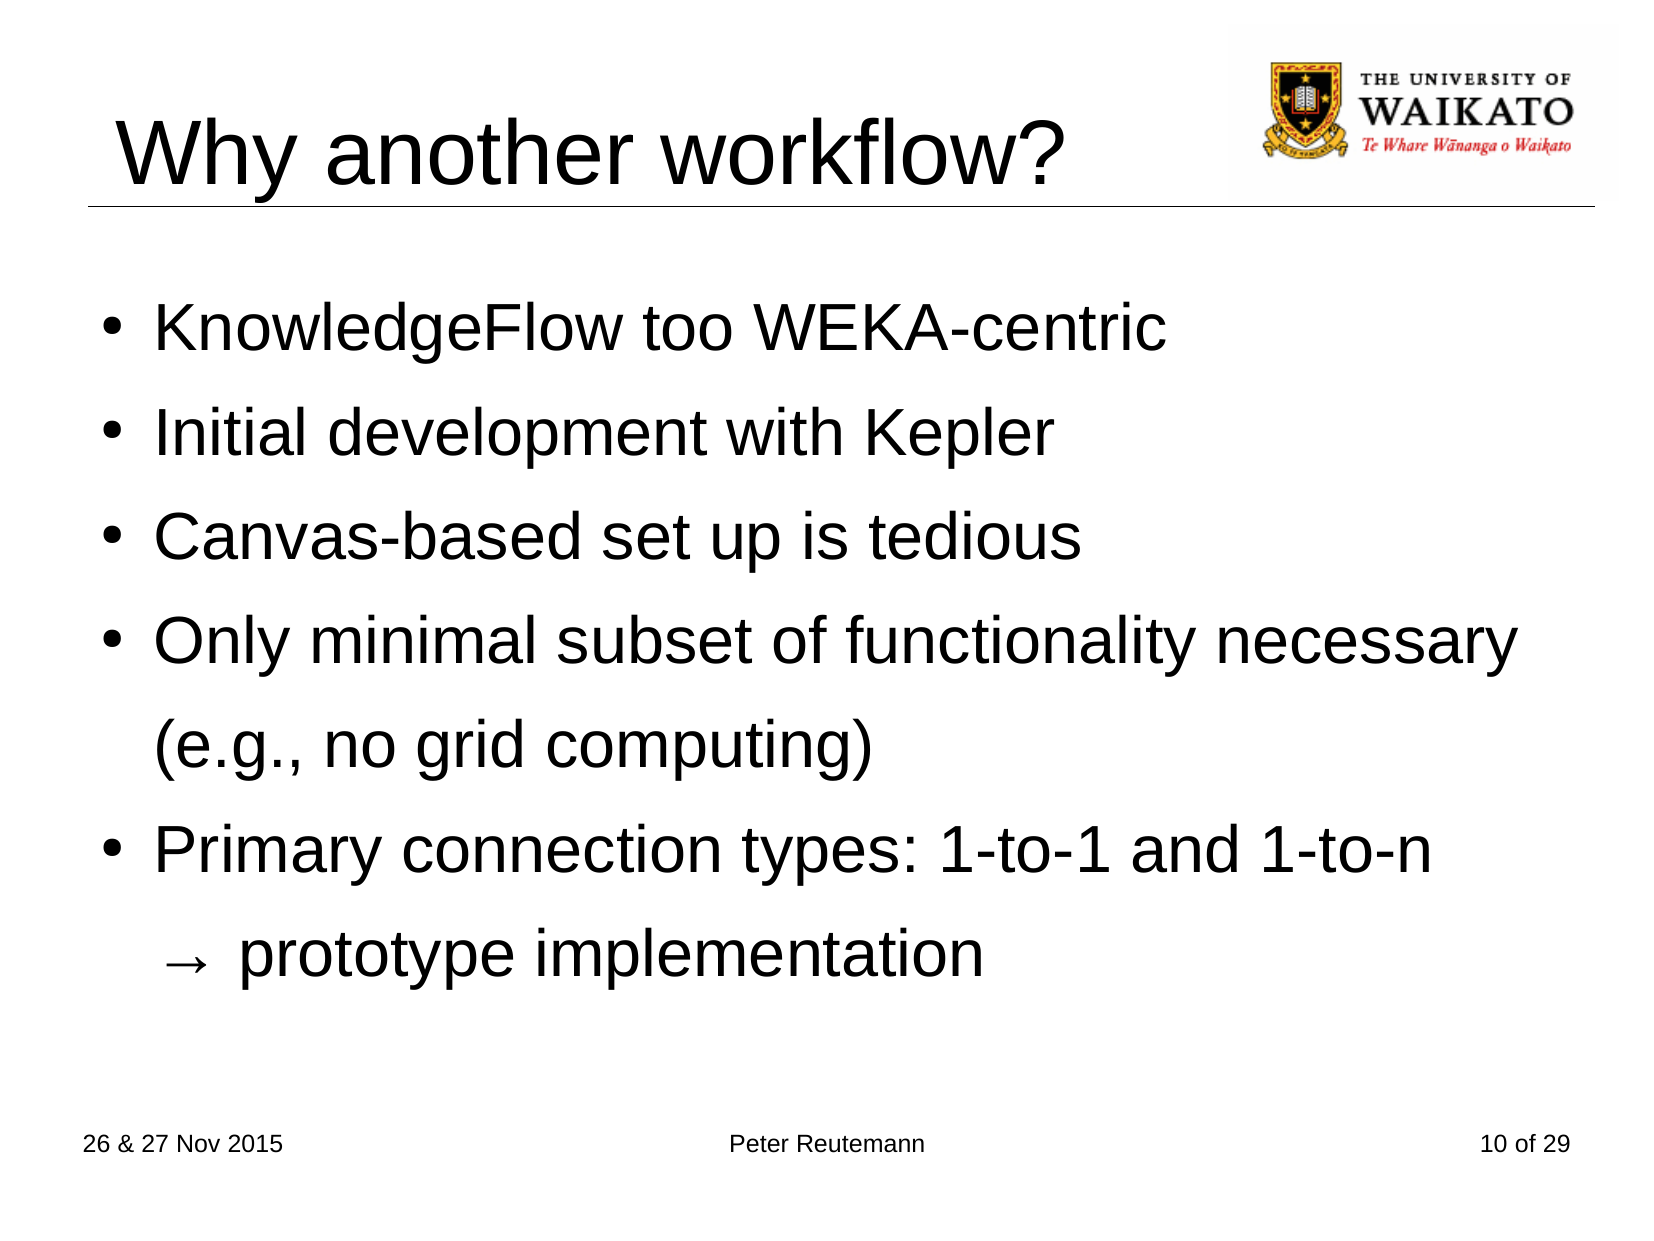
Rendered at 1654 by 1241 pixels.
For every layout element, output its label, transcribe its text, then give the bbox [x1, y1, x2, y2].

picture [1228, 24, 1619, 201]
list KnowledgeFlow too WEKA-centric Initial development with Kepler Canvas-based set up is tedious Only minimal subset of functionality necessary (e.g., no grid computing) Primary connection types: 1-to-1 and 1-to-n → prototype implementation [82, 290, 1571, 1010]
title Why another workflow? [82, 49, 1571, 257]
